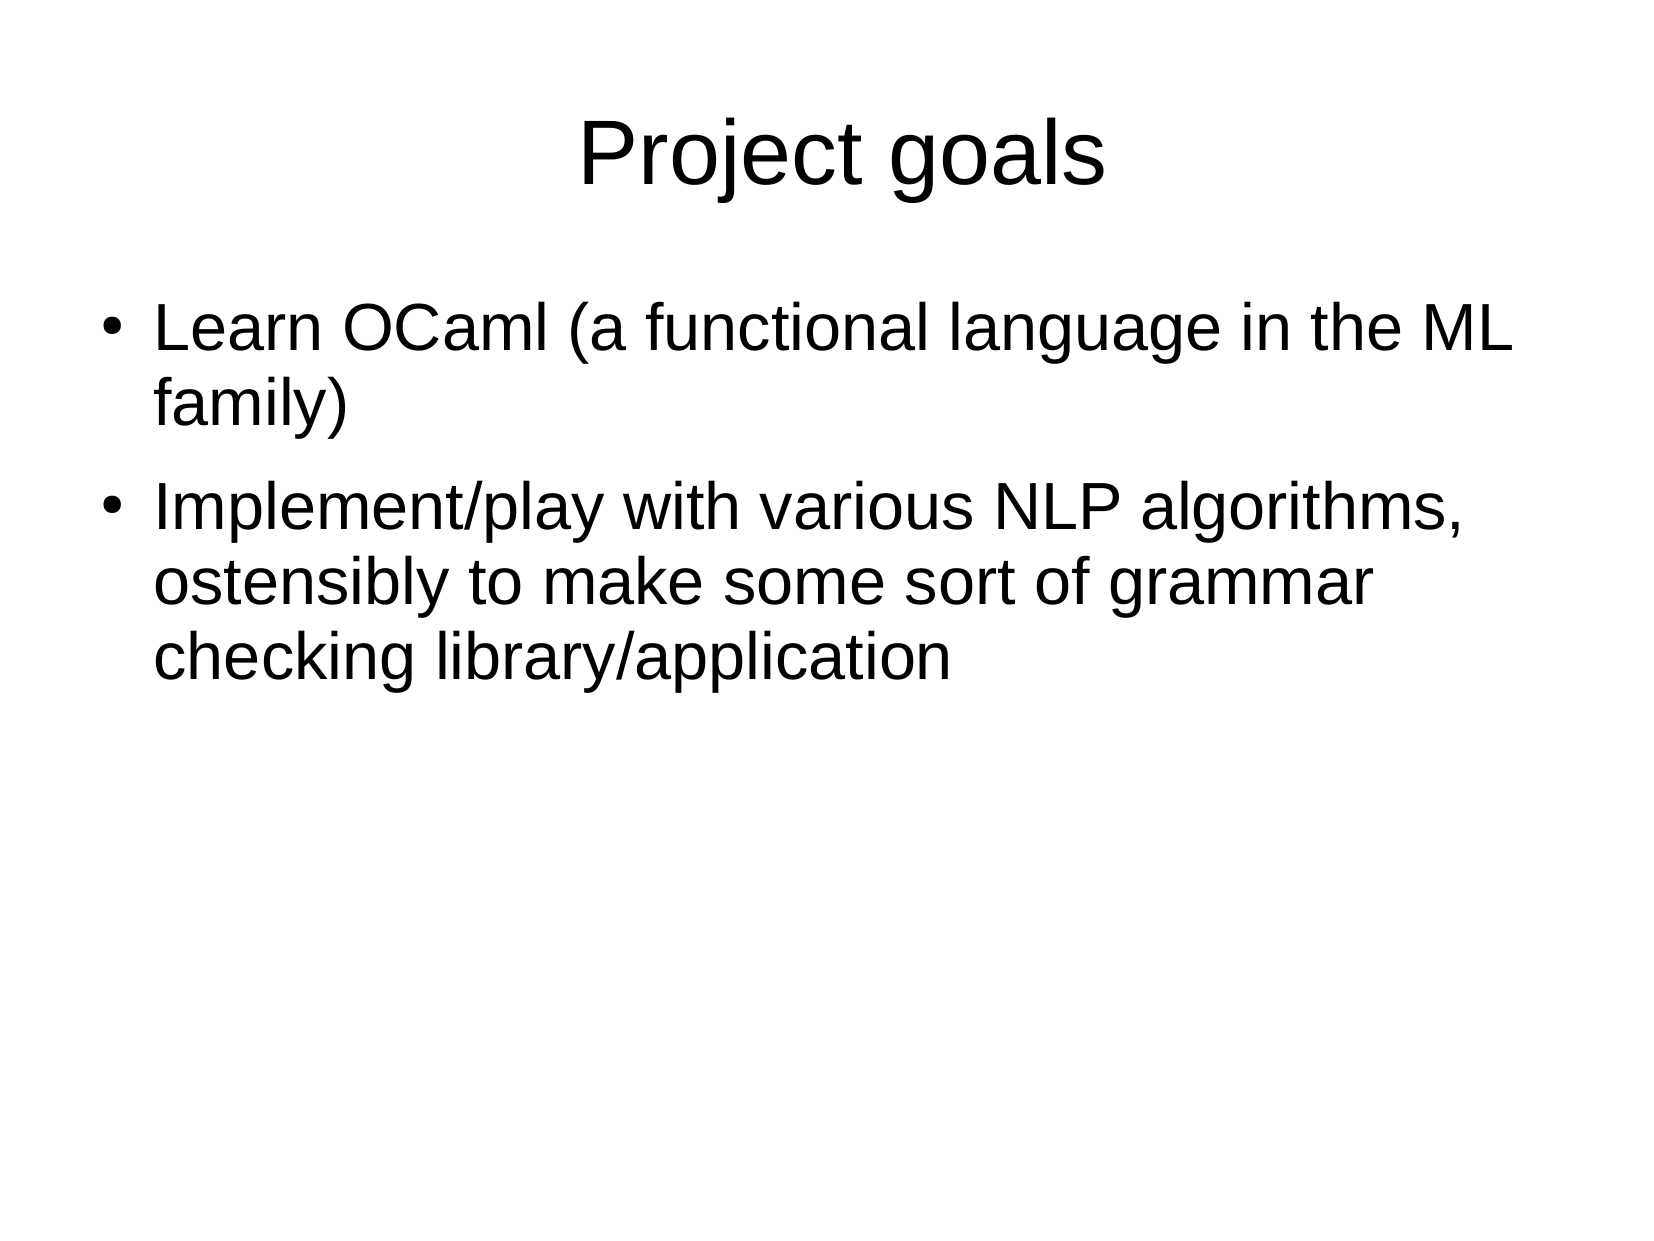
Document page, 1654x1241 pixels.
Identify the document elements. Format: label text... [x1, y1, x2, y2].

title Project goals [82, 49, 1571, 257]
list Learn OCaml (a functional language in the ML family) Implement/play with various NLP algorithms, ostensibly to make some sort of grammar checking library/application [82, 290, 1571, 1109]
